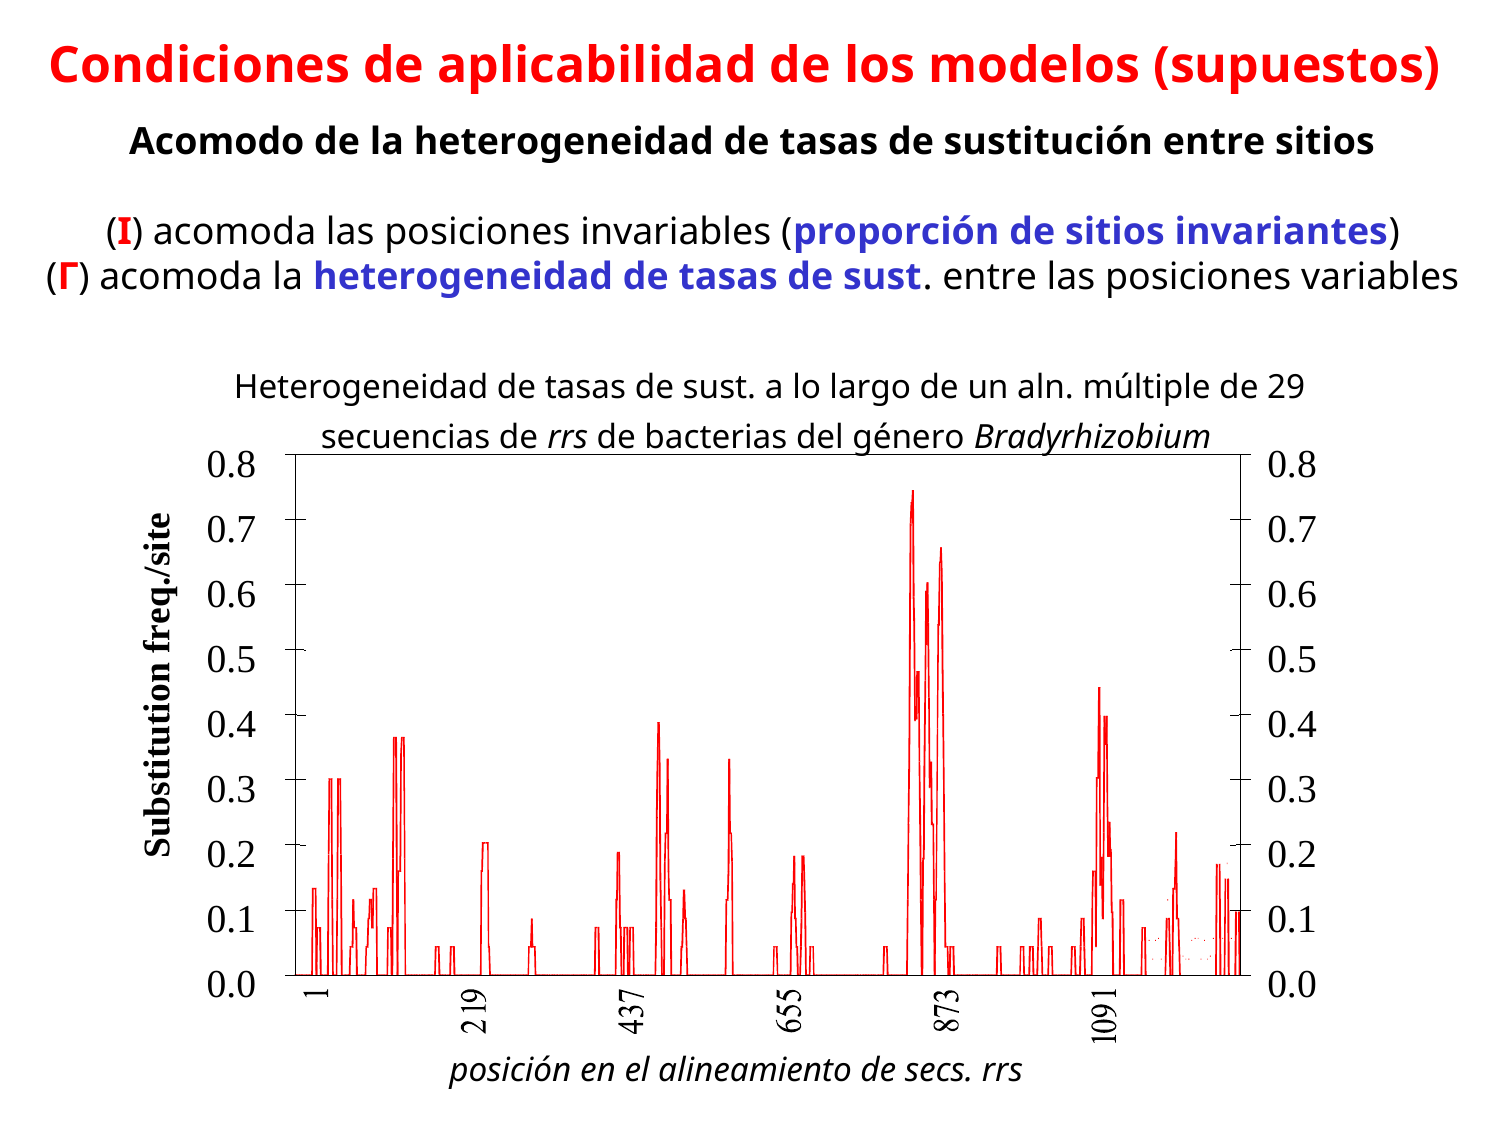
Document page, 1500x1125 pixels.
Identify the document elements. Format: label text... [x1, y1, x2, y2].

text_box [1091, 1004, 1117, 1018]
text_box 0.2 [206, 828, 257, 876]
text_box [933, 1019, 959, 1032]
text_box [460, 989, 487, 1003]
text_box [1234, 911, 1240, 975]
text_box [1091, 989, 1116, 998]
text_box [618, 1020, 644, 1034]
text_box [460, 1020, 486, 1034]
text_box 0.1 [1267, 893, 1317, 941]
text_box [776, 1004, 802, 1017]
text_box 0.4 [1267, 698, 1317, 746]
text_box 0.6 [206, 567, 257, 616]
text_box Substitution freq./site [124, 497, 185, 874]
text_box [618, 1005, 644, 1018]
text_box Heterogeneidad de tasas de sust. a lo largo de un aln. múltiple de 29 secuencias de rrs de bacterias del género Bradyrhizobium [141, 347, 1400, 463]
text_box 0.3 [1267, 762, 1317, 811]
text_box 0.8 [1267, 463, 1317, 486]
text_box 0.4 [206, 698, 257, 746]
text_box [460, 1004, 486, 1013]
text_box 0.6 [1267, 567, 1317, 616]
text_box 0.5 [206, 633, 257, 681]
text_box [1091, 1034, 1116, 1043]
text_box [933, 990, 959, 1002]
text_box [296, 490, 1147, 975]
text_box [934, 1004, 959, 1018]
text_box [1091, 1019, 1117, 1033]
text_box posición en el alineamiento de secs. rrs [449, 1047, 1024, 1088]
text_box [1215, 863, 1232, 975]
text_box [775, 1019, 802, 1033]
text_box 0.0 [1267, 957, 1317, 1006]
text_box Acomodo de la heterogeneidad de tasas de sustitución entre sitios (I) acomoda las posiciones invariables (proporción de sitios invariantes) (Γ) acomoda la heterogeneidad de tasas de sust. entre las posiciones variables [0, 109, 1500, 306]
text_box [776, 989, 802, 1002]
text_box 0.0 [206, 957, 257, 1006]
text_box 0.8 [206, 463, 257, 486]
text_box 0.7 [1267, 502, 1317, 551]
text_box 0.8 [1272, 463, 1282, 476]
text_box [1164, 832, 1181, 975]
text_box 0.5 [1267, 633, 1317, 681]
text_box 0.8 [1302, 464, 1312, 476]
text_box 0.3 [206, 762, 257, 811]
text_box 0.8 [211, 463, 221, 476]
text_box Condiciones de aplicabilidad de los modelos (supuestos) [33, 24, 1457, 101]
text_box 0.8 [241, 464, 251, 476]
text_box 0.2 [1267, 828, 1317, 876]
text_box [618, 989, 644, 1003]
text_box [303, 989, 329, 998]
text_box 0.7 [206, 502, 257, 551]
text_box 0.1 [206, 893, 257, 941]
